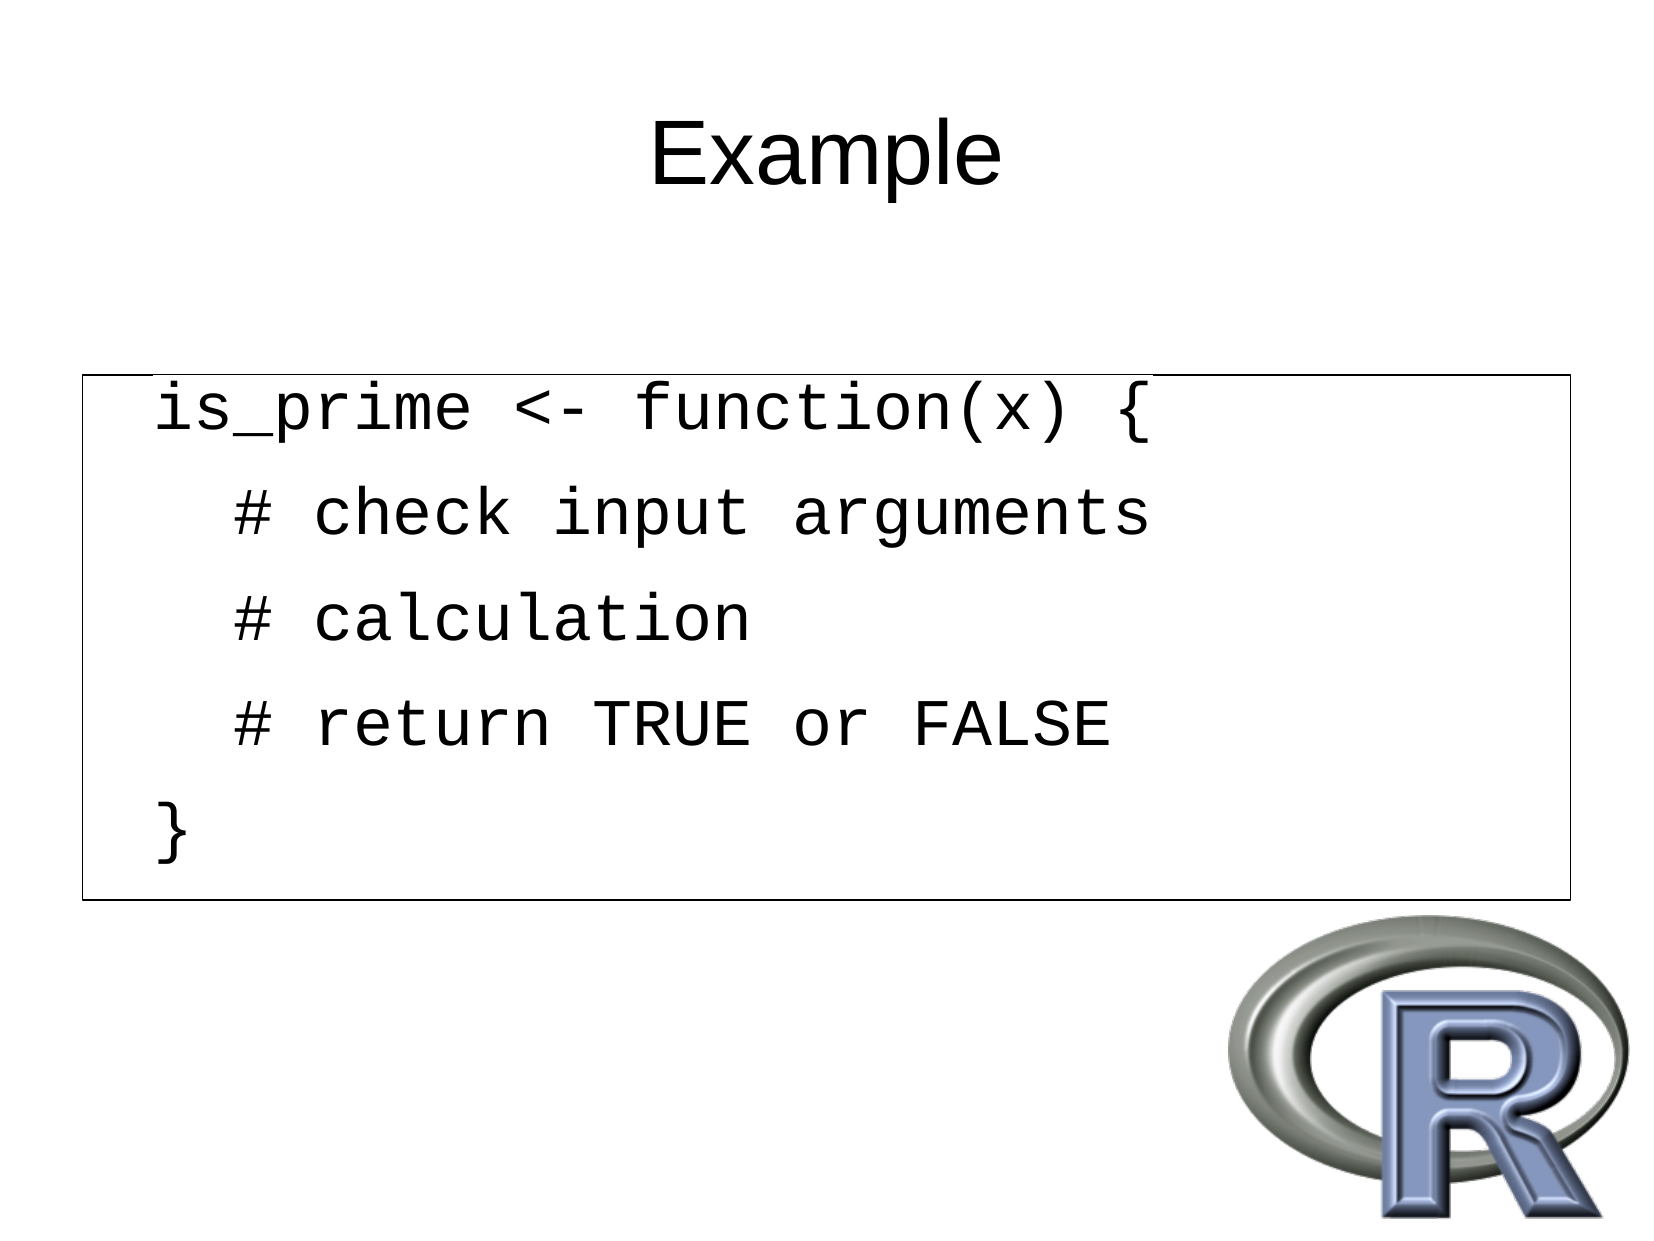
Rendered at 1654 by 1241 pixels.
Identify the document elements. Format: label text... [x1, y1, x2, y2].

list is_prime <- function(x) { # check input arguments # calculation # return TRUE or FALSE } [82, 375, 1571, 901]
title Example [82, 49, 1571, 257]
picture [1227, 914, 1630, 1220]
